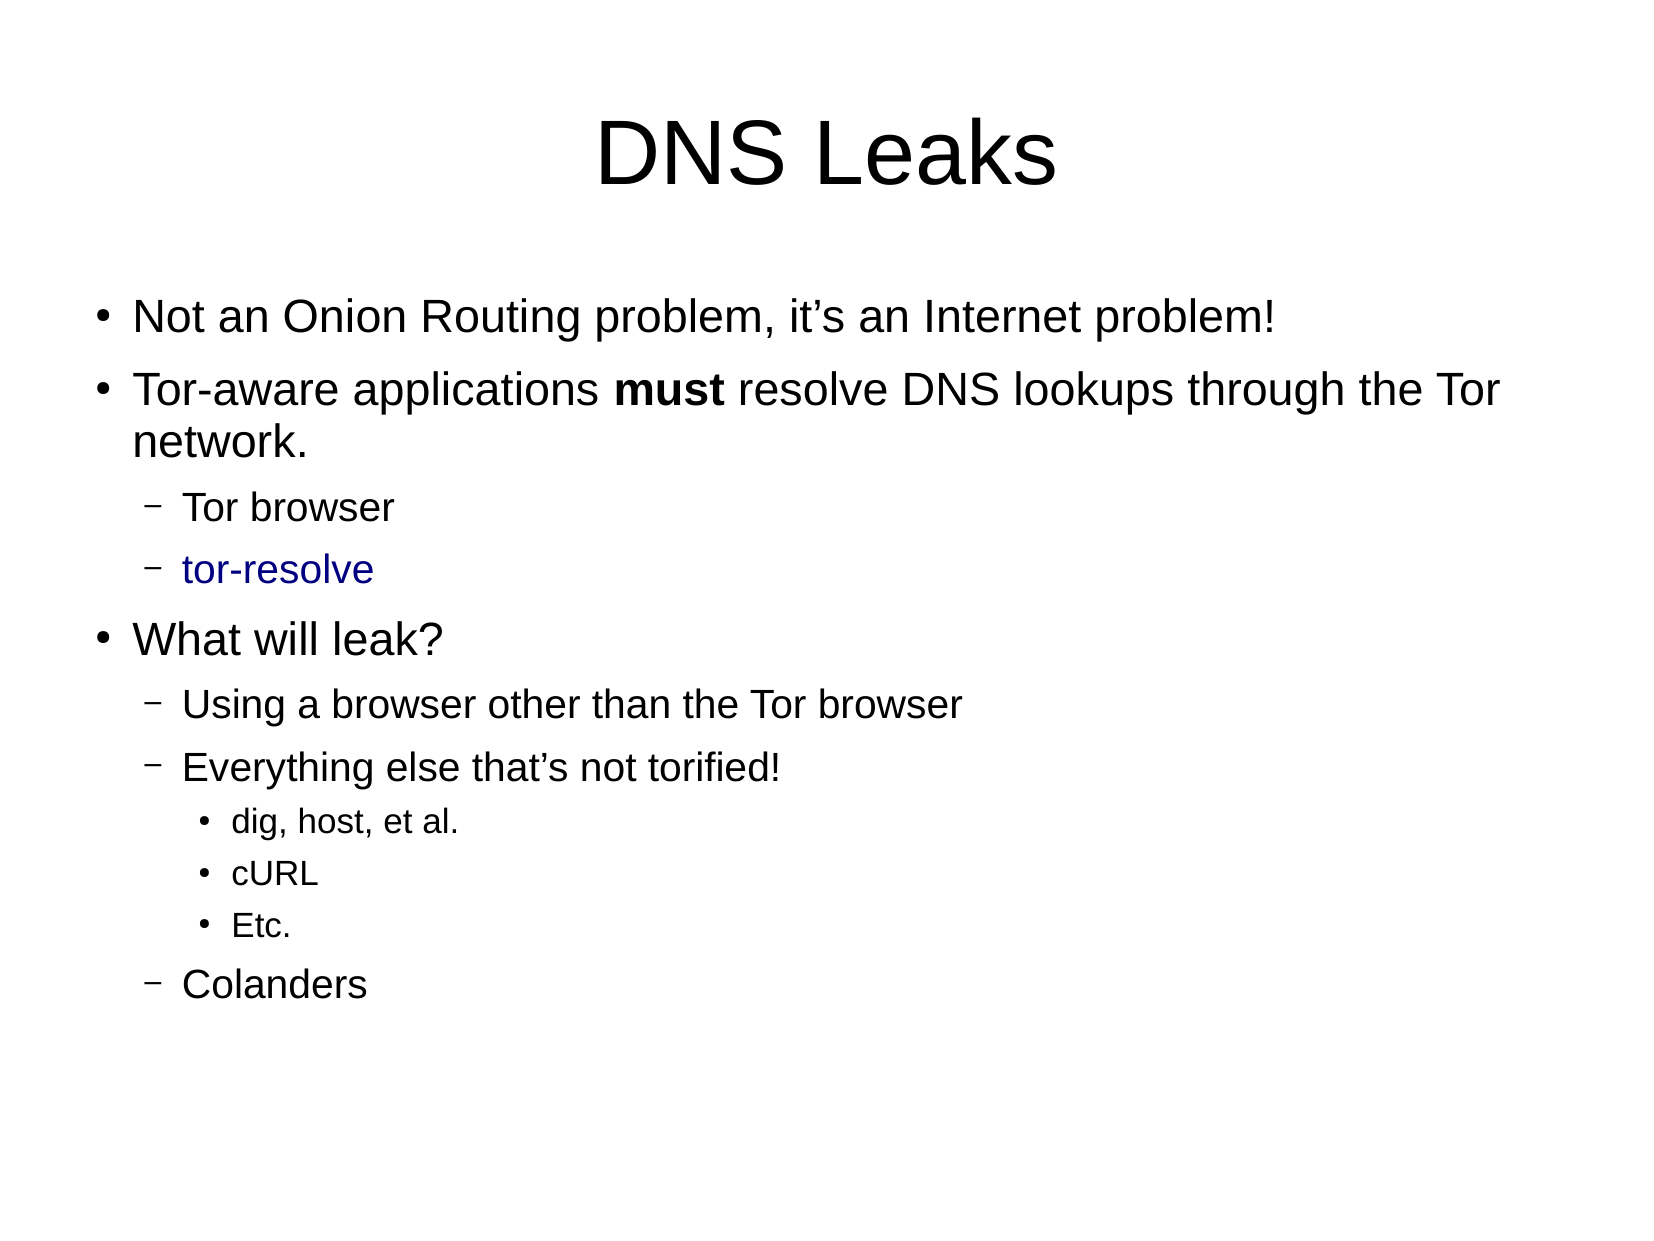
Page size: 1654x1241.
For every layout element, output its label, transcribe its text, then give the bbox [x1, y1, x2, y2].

title DNS Leaks [82, 49, 1571, 257]
list Not an Onion Routing problem, it’s an Internet problem! Tor-aware applications must resolve DNS lookups through the Tor network. Tor browser tor-resolve What will leak? Using a browser other than the Tor browser Everything else that’s not torified! dig, host, et al. cURL Etc. Colanders [82, 290, 1571, 1010]
